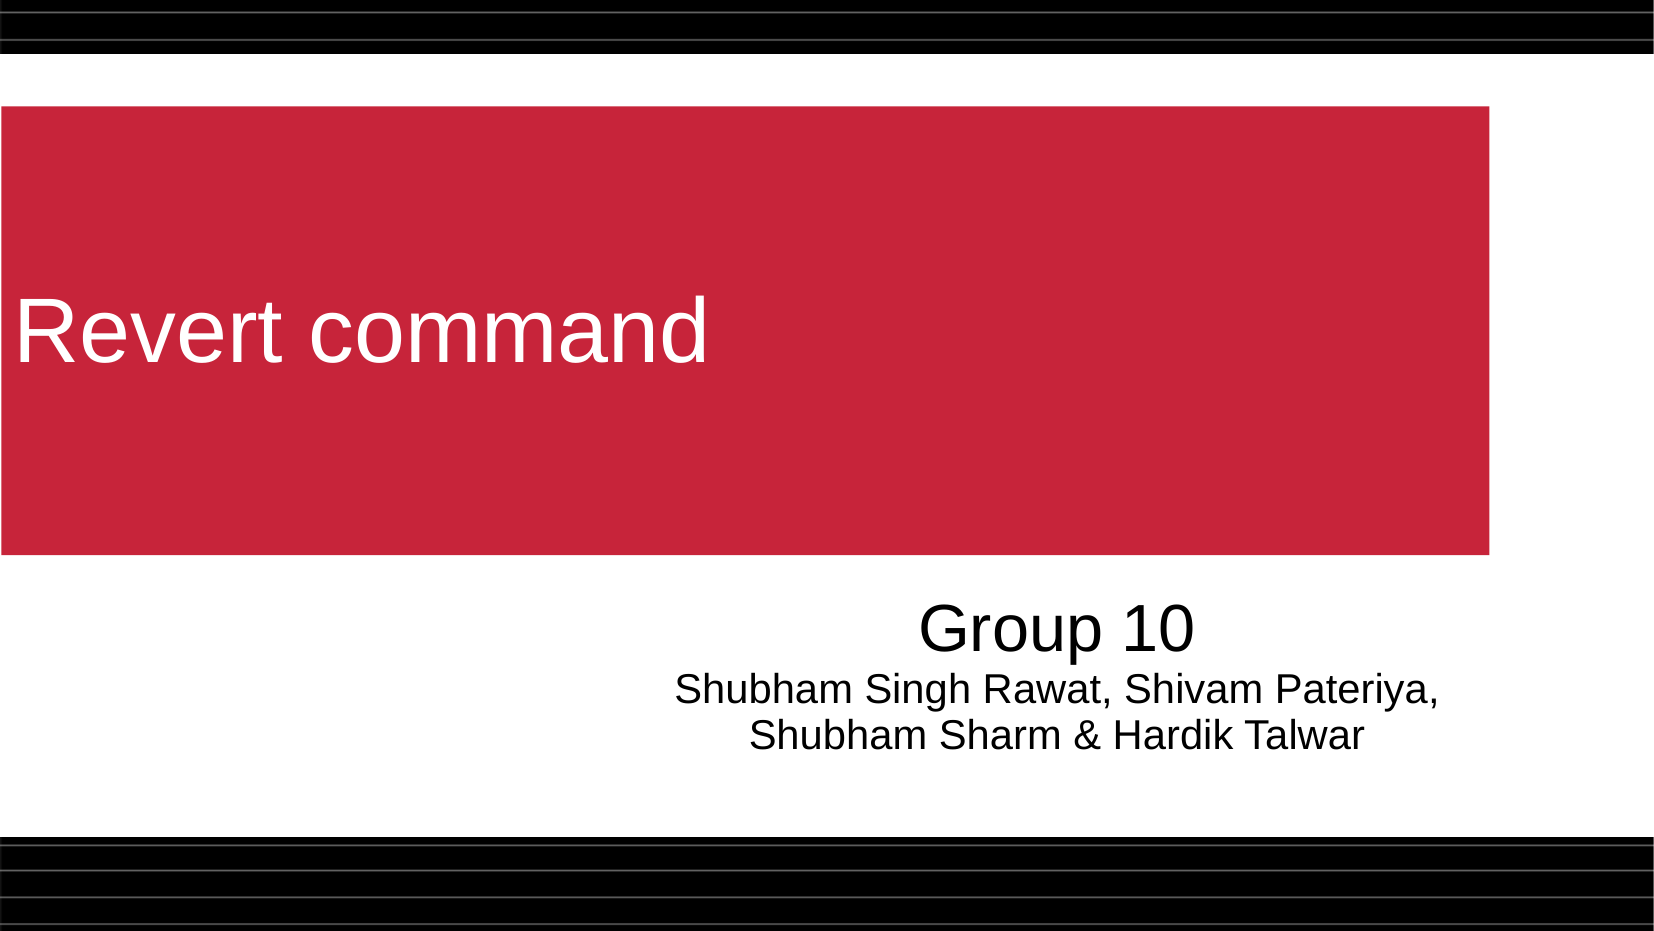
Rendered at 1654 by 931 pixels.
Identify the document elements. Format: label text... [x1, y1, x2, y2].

subtitle Group 10 Shubham Singh Rawat, Shivam Pateriya, Shubham Sharm & Hardik Talwar [625, 590, 1489, 804]
picture [0, 0, 1654, 54]
picture [0, 837, 1654, 931]
title Revert command [1, 106, 1490, 556]
